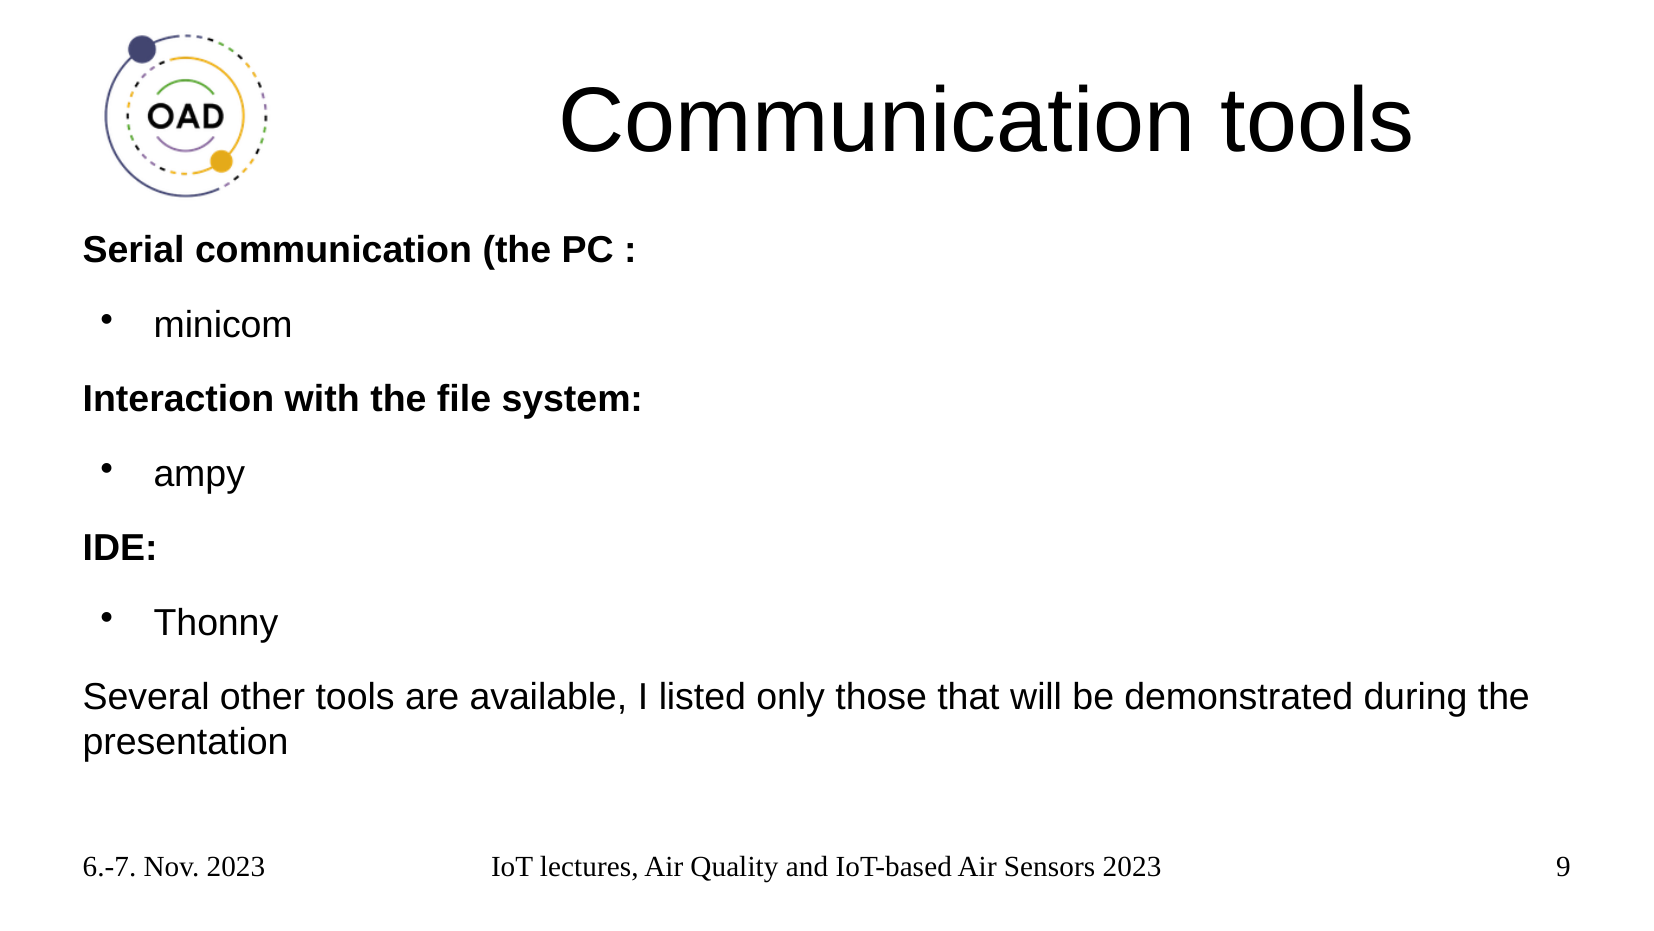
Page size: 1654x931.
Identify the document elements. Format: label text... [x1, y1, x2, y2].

list Serial communication (the PC : minicom Interaction with the file system: ampy IDE: Thonny Several other tools are available, I listed only those that will be demonstrated during the presentation [82, 225, 1571, 827]
picture [64, 20, 302, 218]
title Communication tools [403, 37, 1571, 193]
